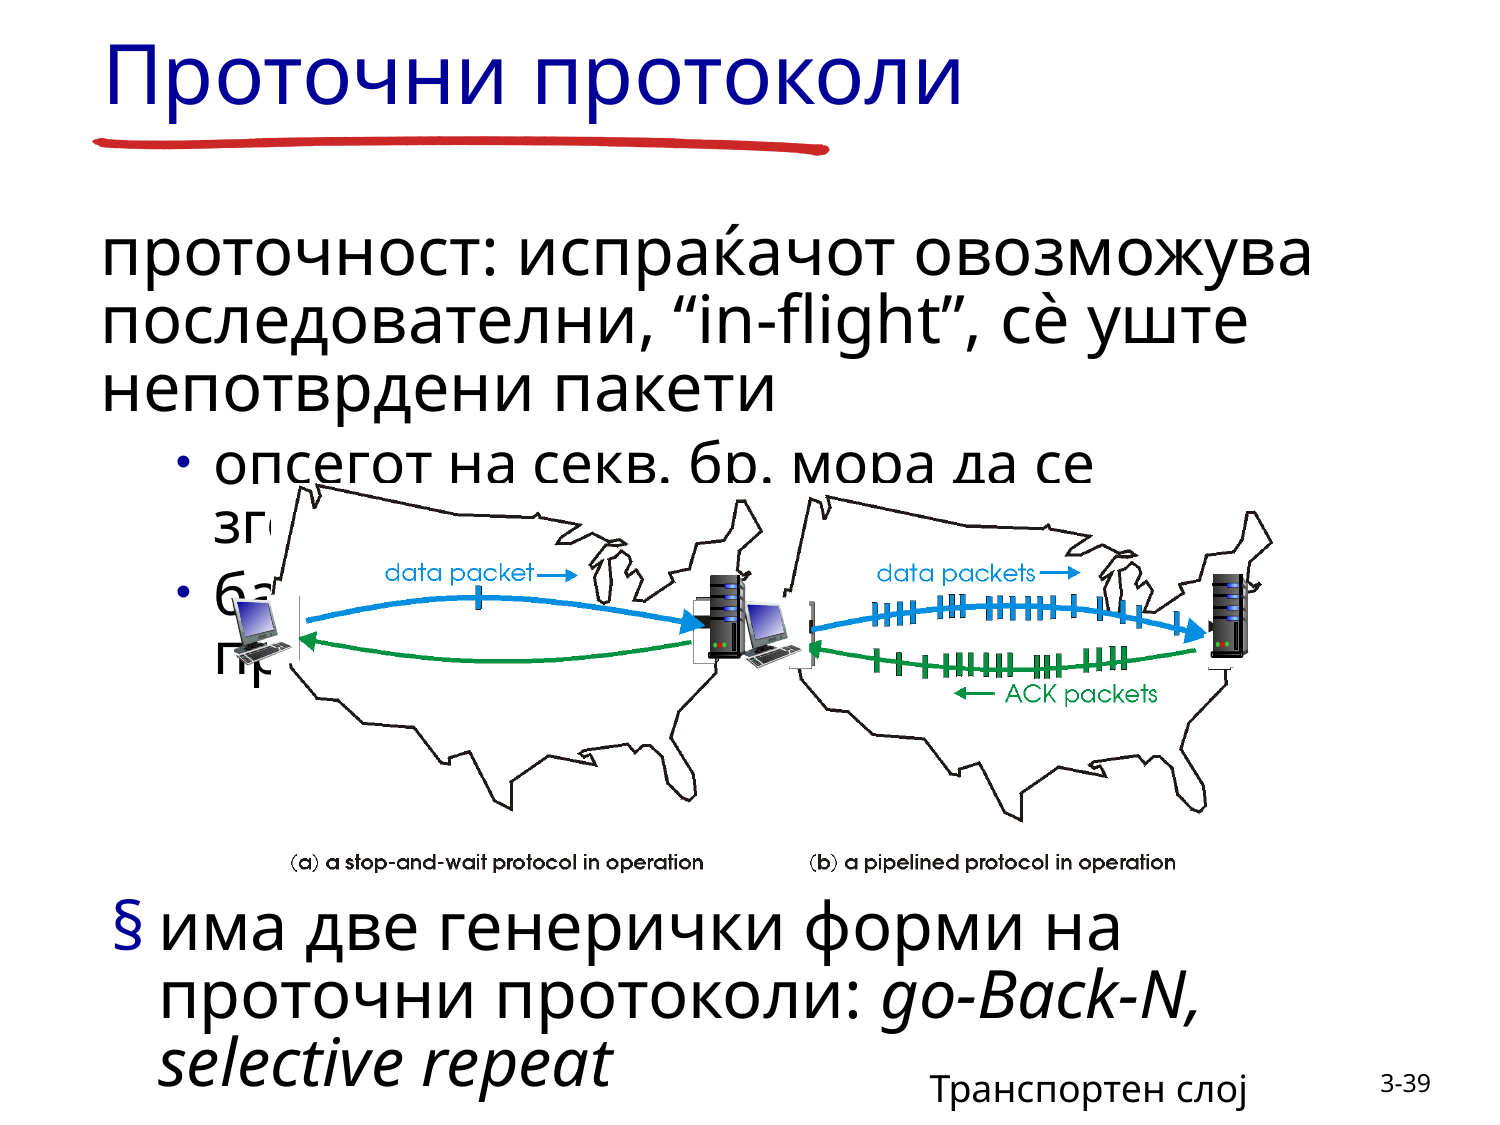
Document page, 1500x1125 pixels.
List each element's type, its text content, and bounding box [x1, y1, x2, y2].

slide_number 3-<number> [1365, 1060, 1477, 1106]
text_box [1203, 574, 1249, 668]
text_box [747, 604, 785, 640]
title Проточни протоколи [87, 14, 1363, 180]
text_box [237, 601, 274, 637]
footer Транспортен слој [914, 1057, 1390, 1105]
picture [229, 483, 1273, 873]
list проточност: испраќачот овозможува последователни, “in-flight”, сè уште непотврдени пакети опсегот на секв. бр. мора да се зголеми баферирање кај праќачот и/или кај примачот [85, 214, 1332, 460]
list има две генерички форми на проточни протоколи: go-Back-N, selective repeat [96, 889, 1457, 1066]
text_box [708, 575, 746, 658]
